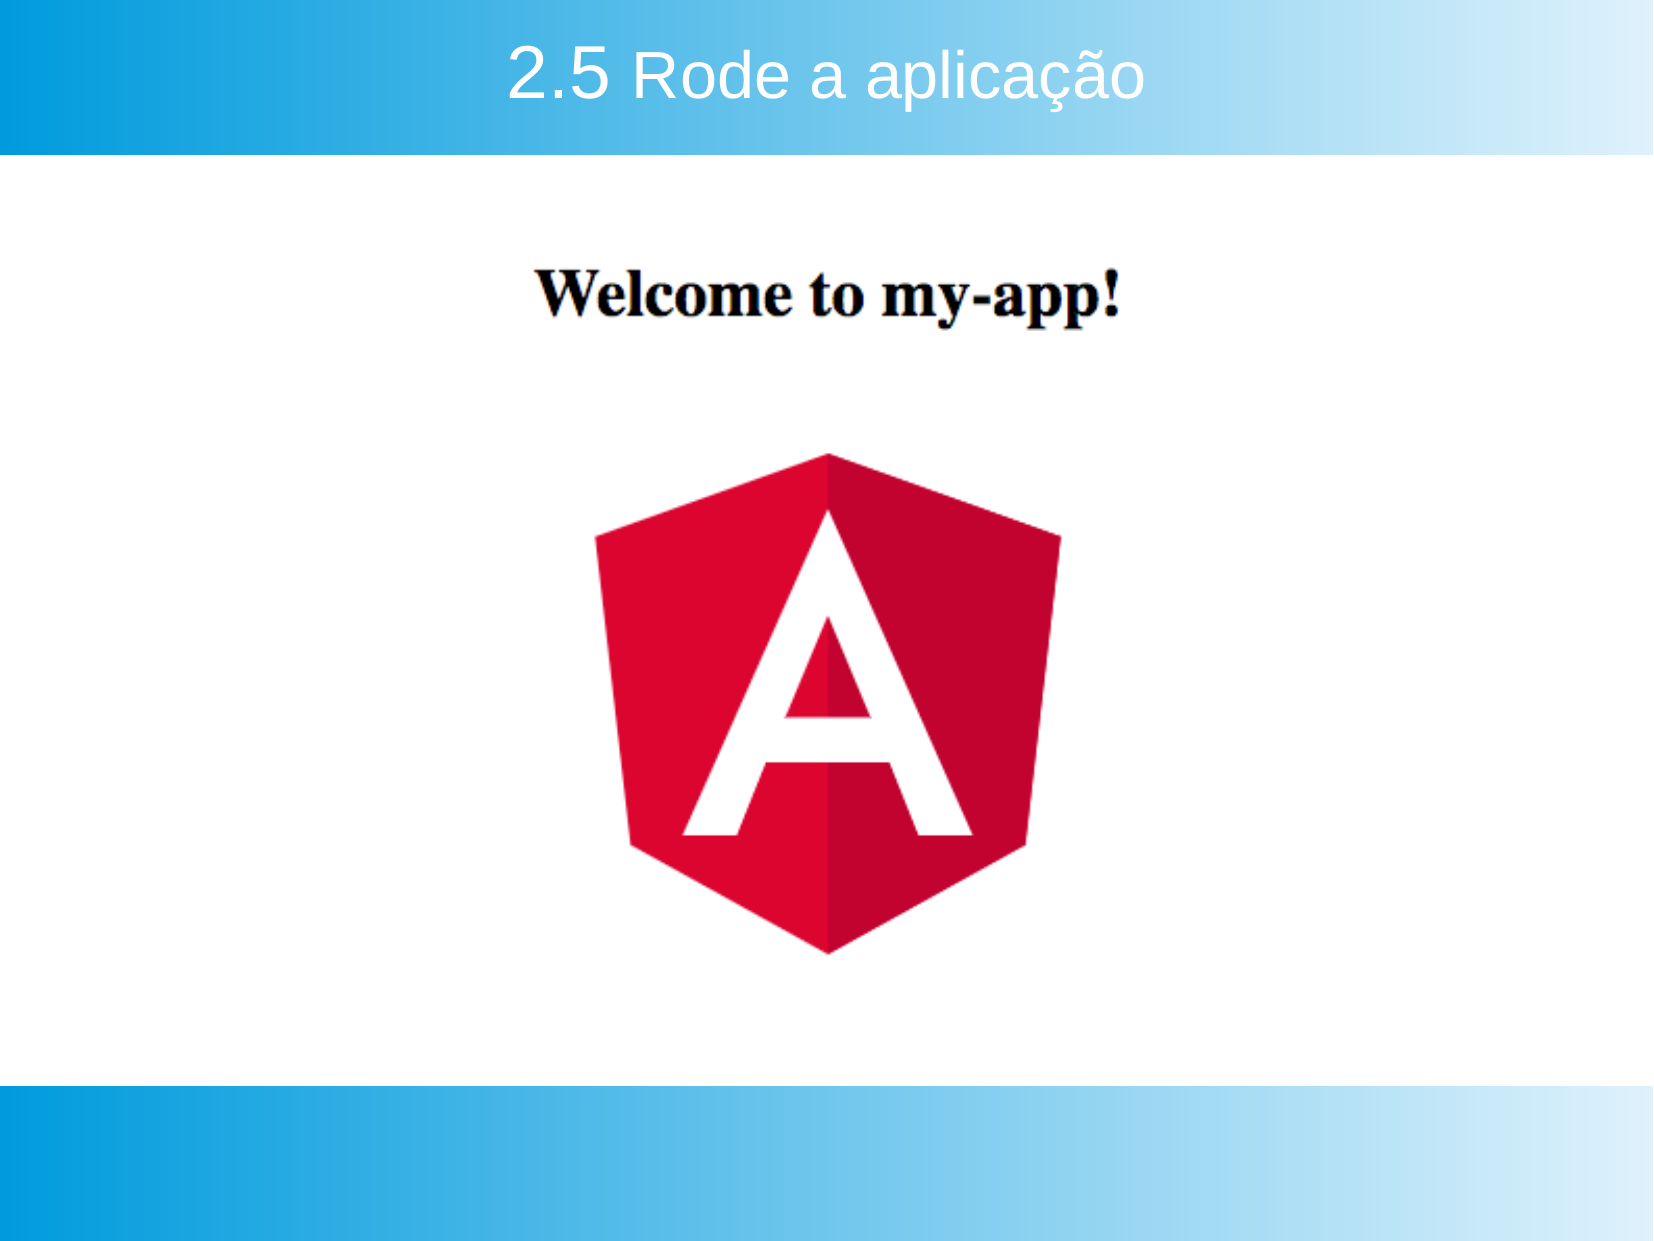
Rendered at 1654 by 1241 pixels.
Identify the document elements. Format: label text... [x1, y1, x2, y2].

picture [520, 258, 1139, 982]
title 2.5 Rode a aplicação [82, 19, 1571, 125]
